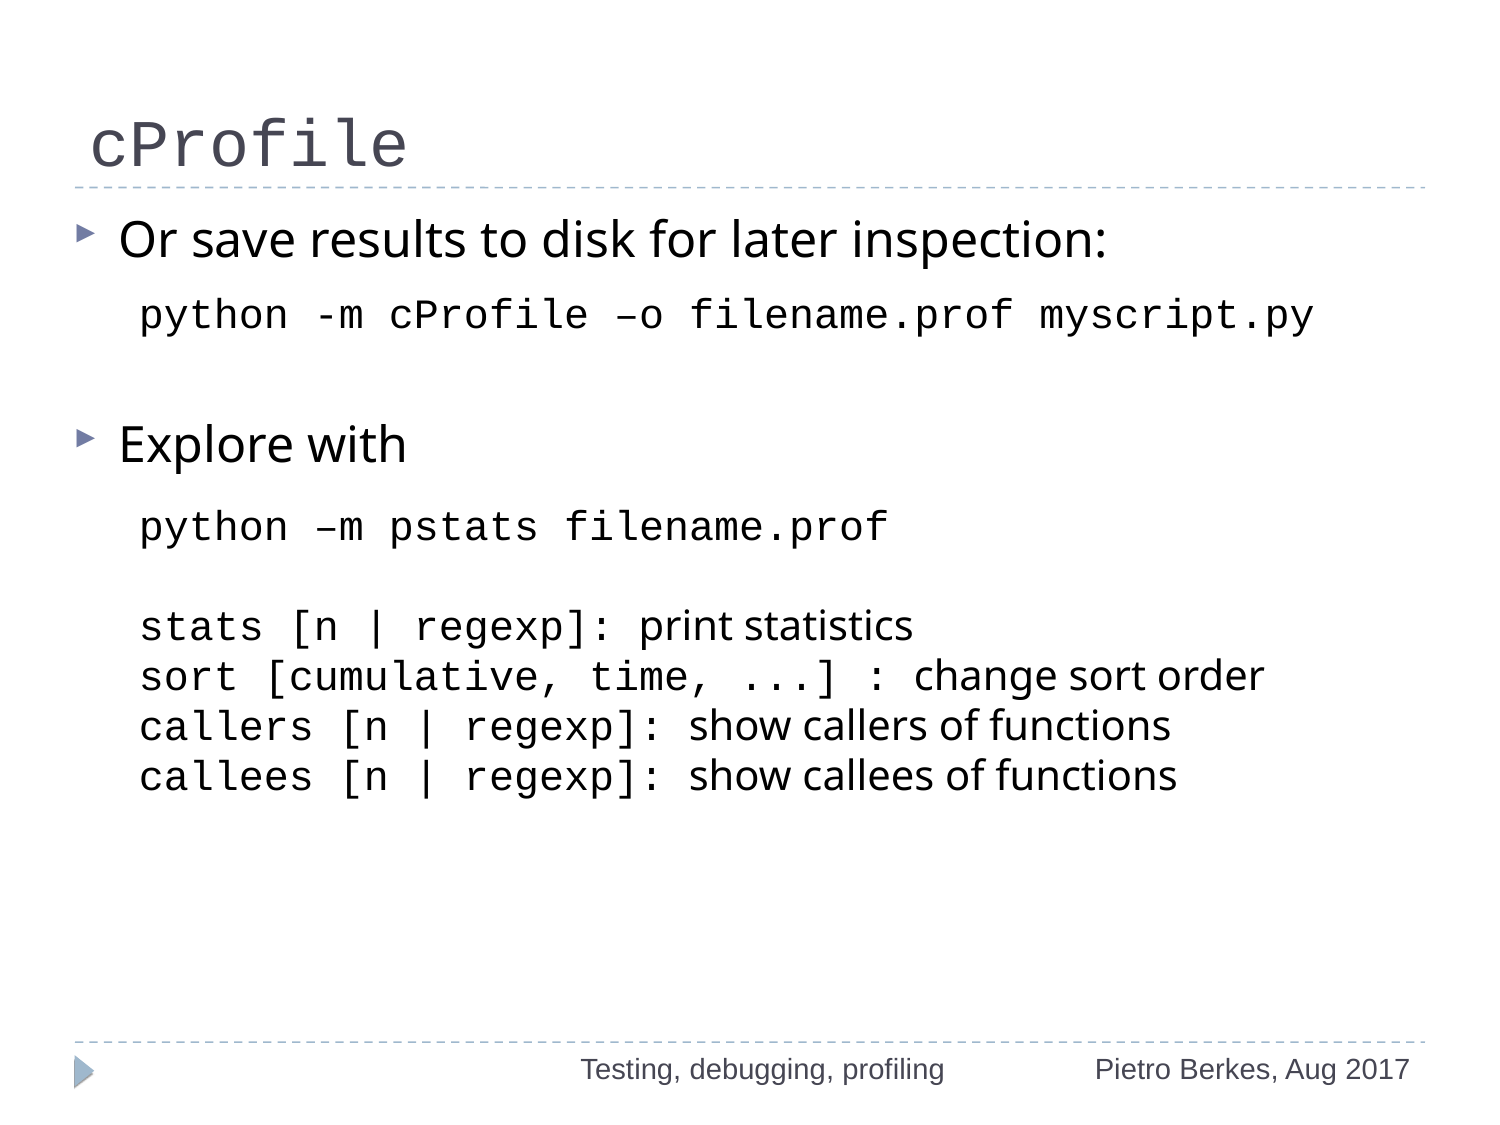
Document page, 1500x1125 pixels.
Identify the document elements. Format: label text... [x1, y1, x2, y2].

text_box python –m pstats filename.prof stats [n | regexp]: print statistics sort [cumulative, time, ...] : change sort order callers [n | regexp]: show callers of functions callees [n | regexp]: show callees of functions [123, 491, 1459, 807]
slide_number Pietro Berkes, Aug 2017 [1051, 1042, 1426, 1103]
list Or save results to disk for later inspection: Explore with [58, 200, 1465, 1010]
footer Testing, debugging, profiling [475, 1042, 1051, 1103]
text_box python -m cProfile –o filename.prof myscript.py [123, 278, 1454, 344]
title cProfile [75, 24, 1425, 188]
